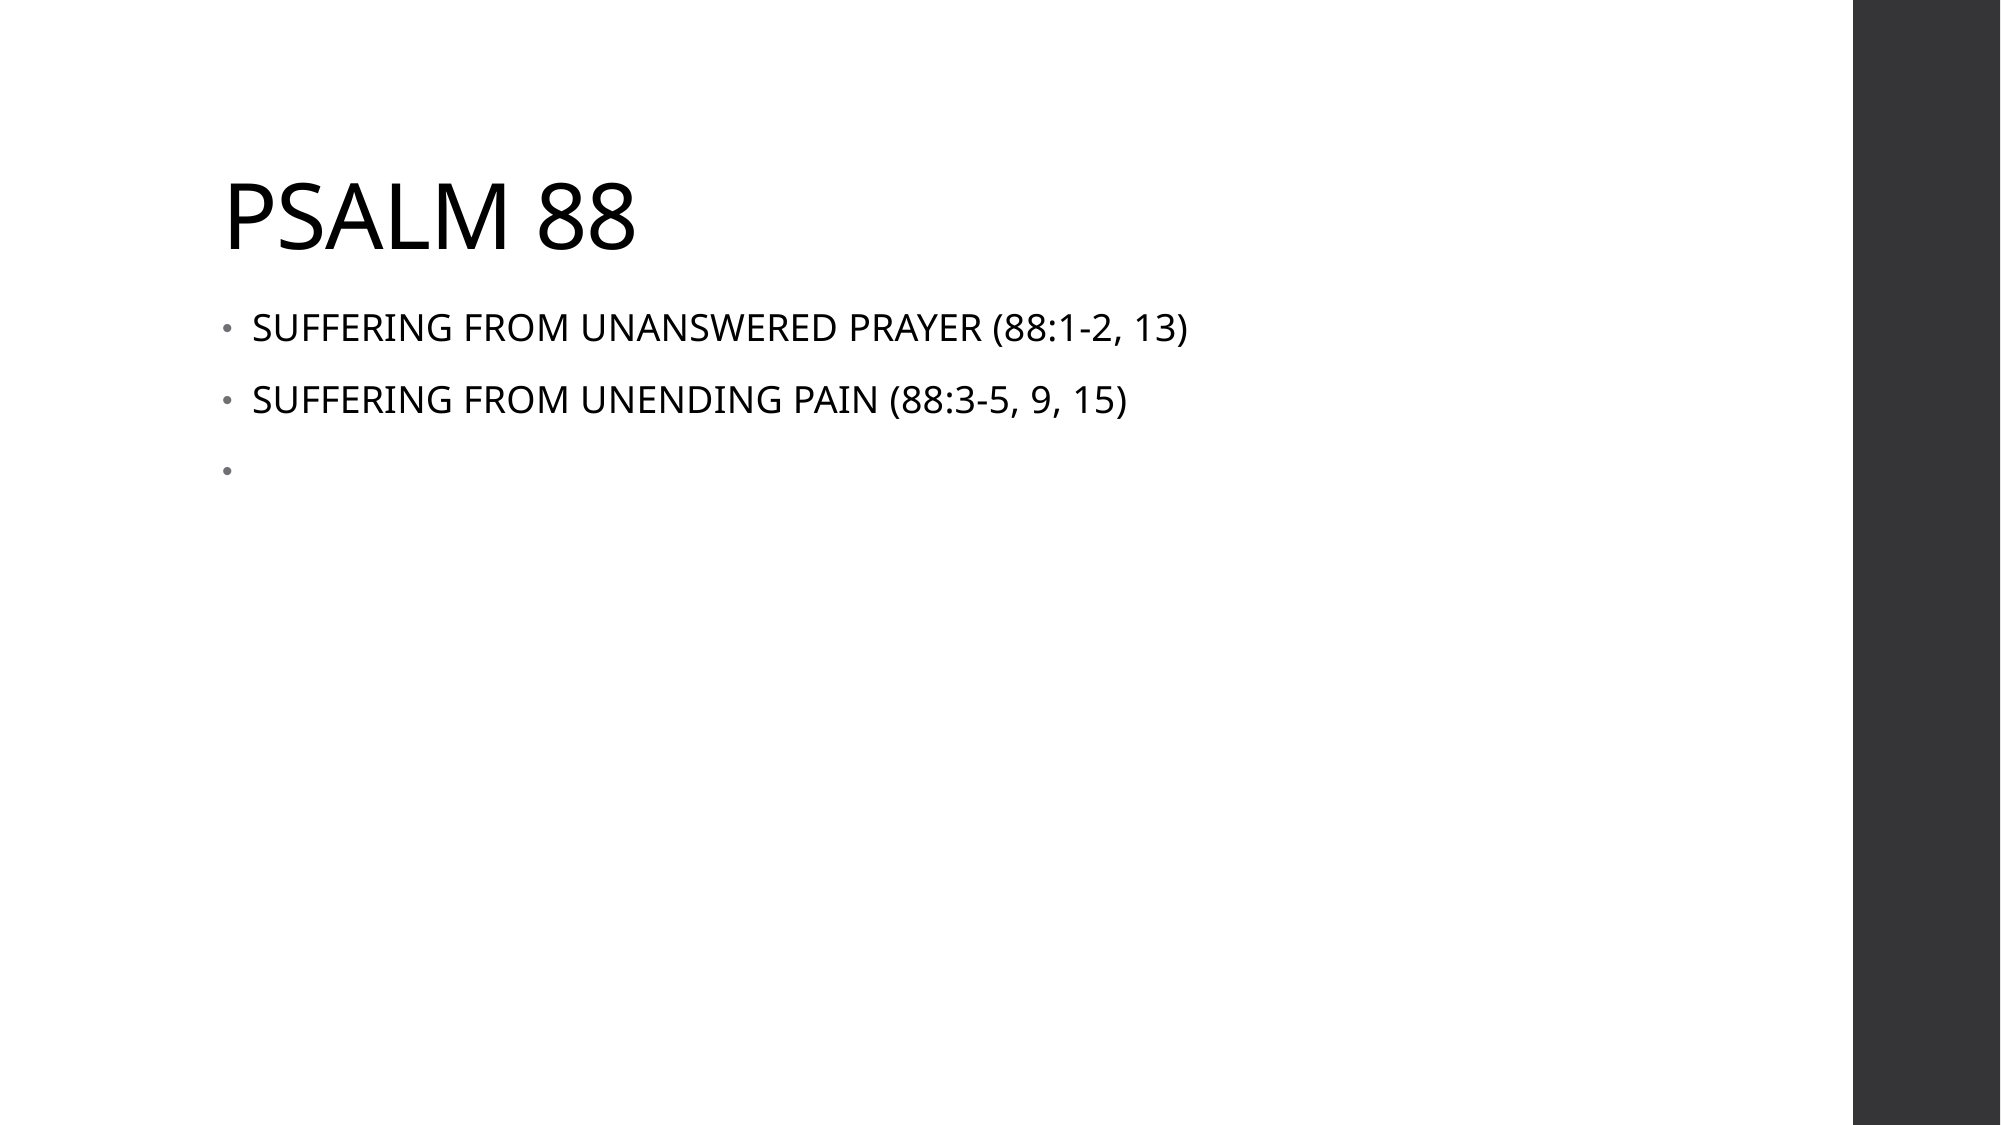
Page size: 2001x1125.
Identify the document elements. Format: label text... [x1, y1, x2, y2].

title PSALM 88 [206, 60, 1797, 278]
list SUFFERING FROM UNANSWERED PRAYER (88:1-2, 13) SUFFERING FROM UNENDING PAIN (88:3-5, 9, 15) [206, 299, 1617, 1014]
